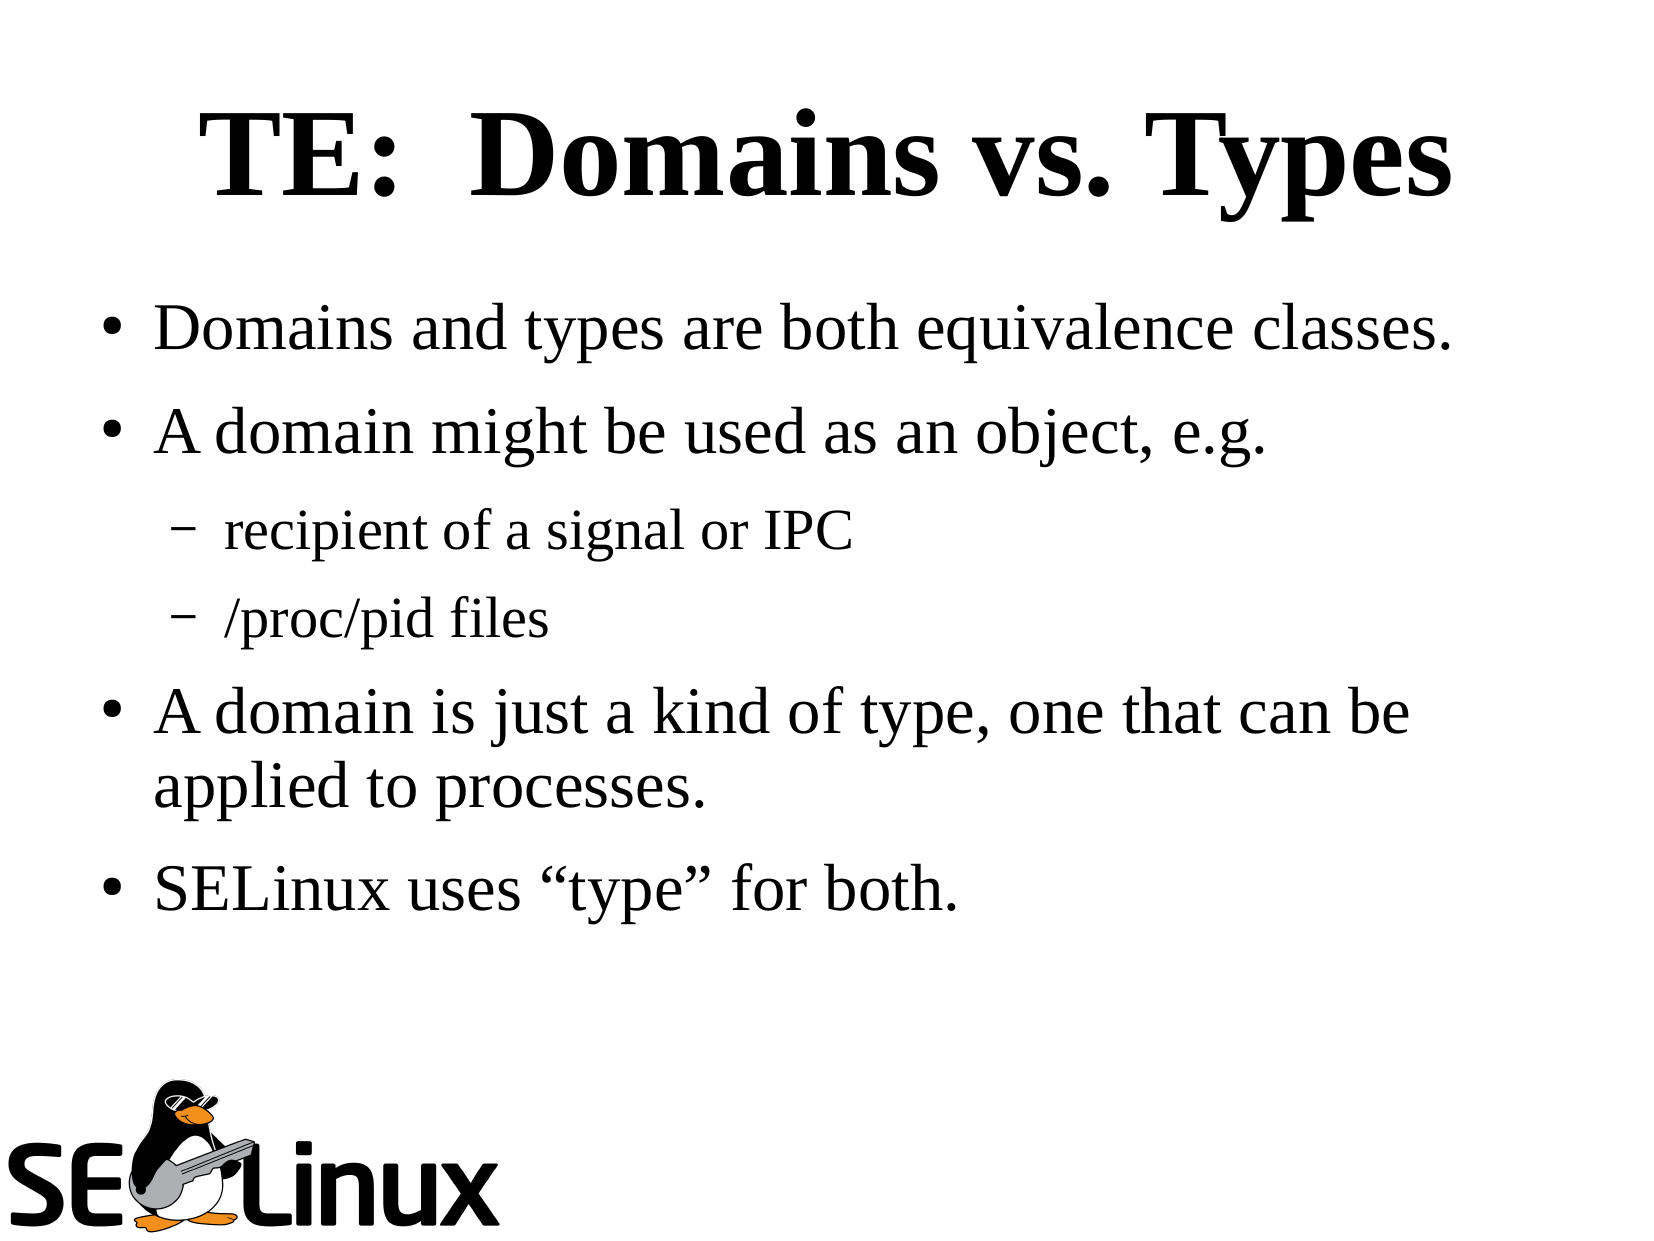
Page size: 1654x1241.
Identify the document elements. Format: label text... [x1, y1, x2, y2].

picture [0, 919, 526, 1241]
list Domains and types are both equivalence classes. A domain might be used as an object, e.g. recipient of a signal or IPC /proc/pid files A domain is just a kind of type, one that can be applied to processes. SELinux uses “type” for both. [82, 290, 1571, 1010]
title TE: Domains vs. Types [82, 49, 1571, 257]
